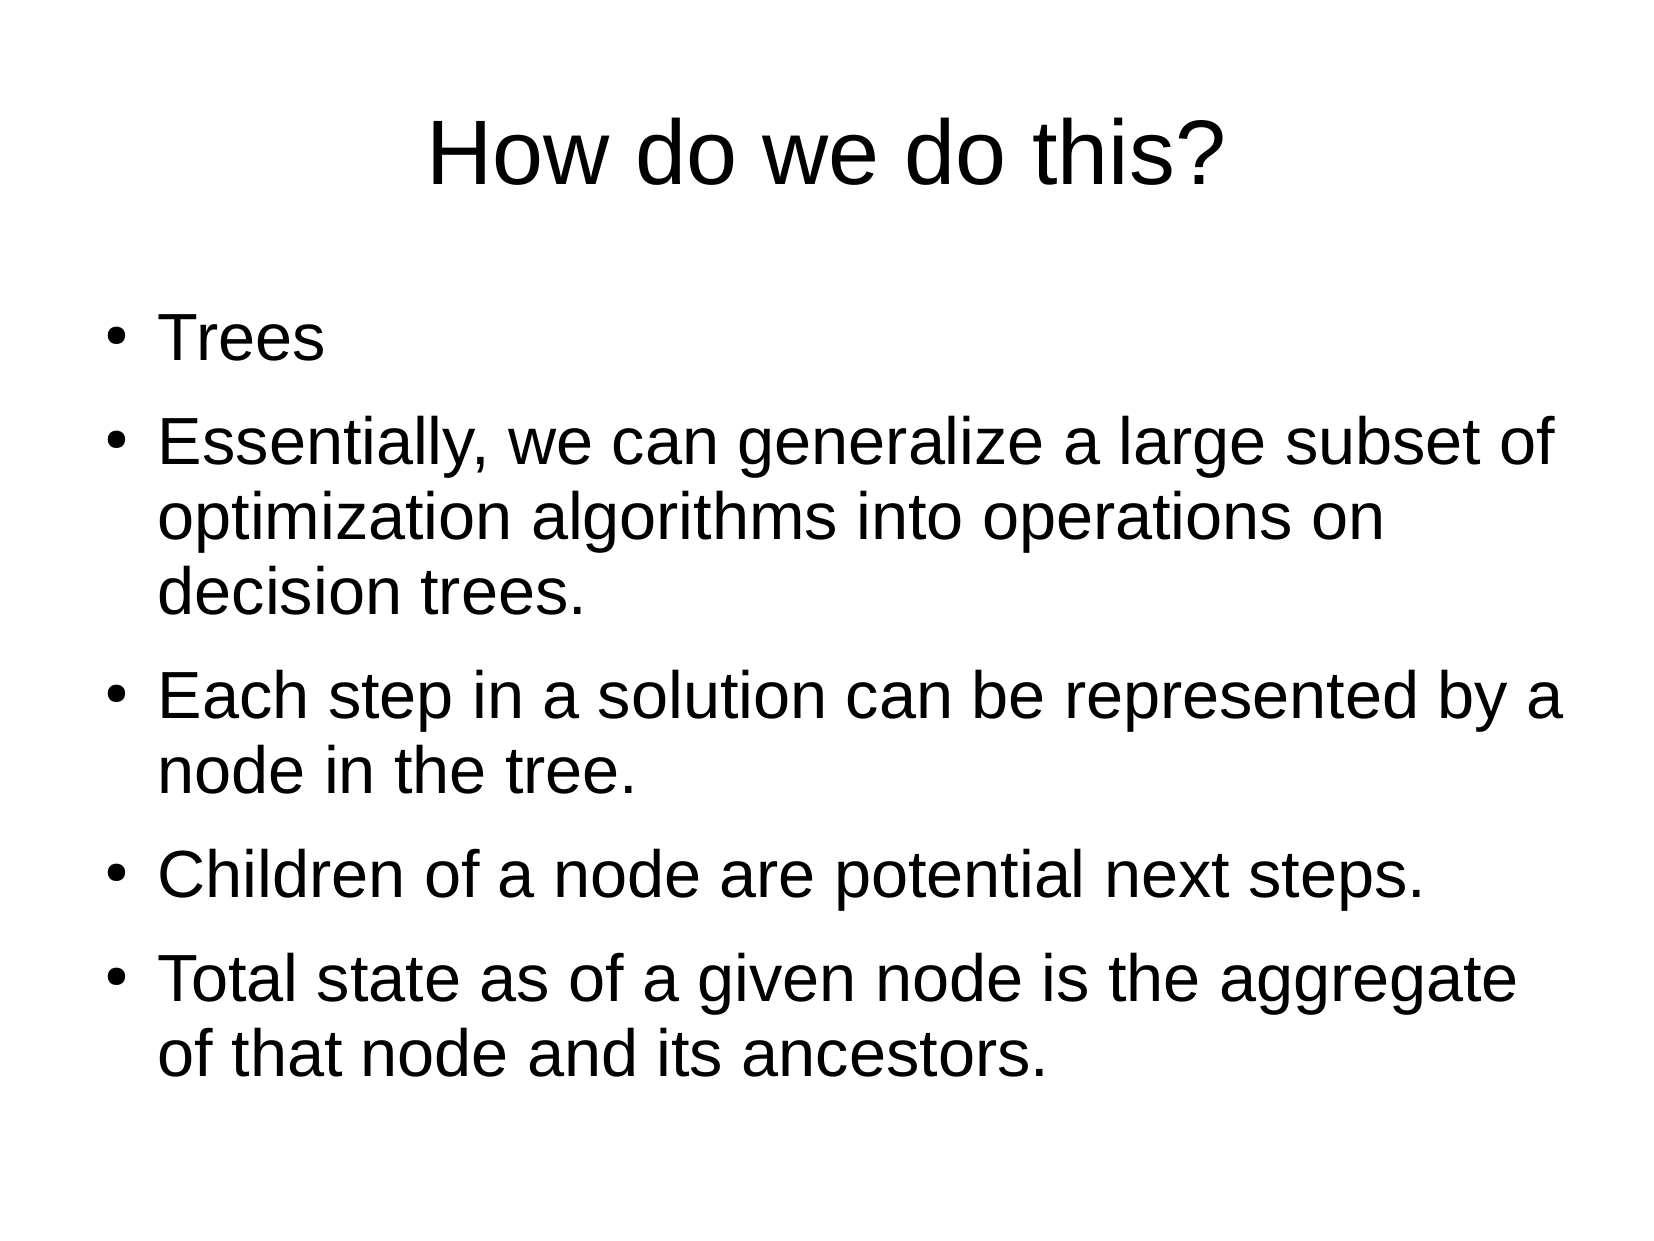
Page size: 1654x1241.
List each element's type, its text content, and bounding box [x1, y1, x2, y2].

list Trees Essentially, we can generalize a large subset of optimization algorithms into operations on decision trees. Each step in a solution can be represented by a node in the tree. Children of a node are potential next steps. Total state as of a given node is the aggregate of that node and its ancestors. [86, 300, 1576, 1119]
title How do we do this? [82, 56, 1571, 250]
